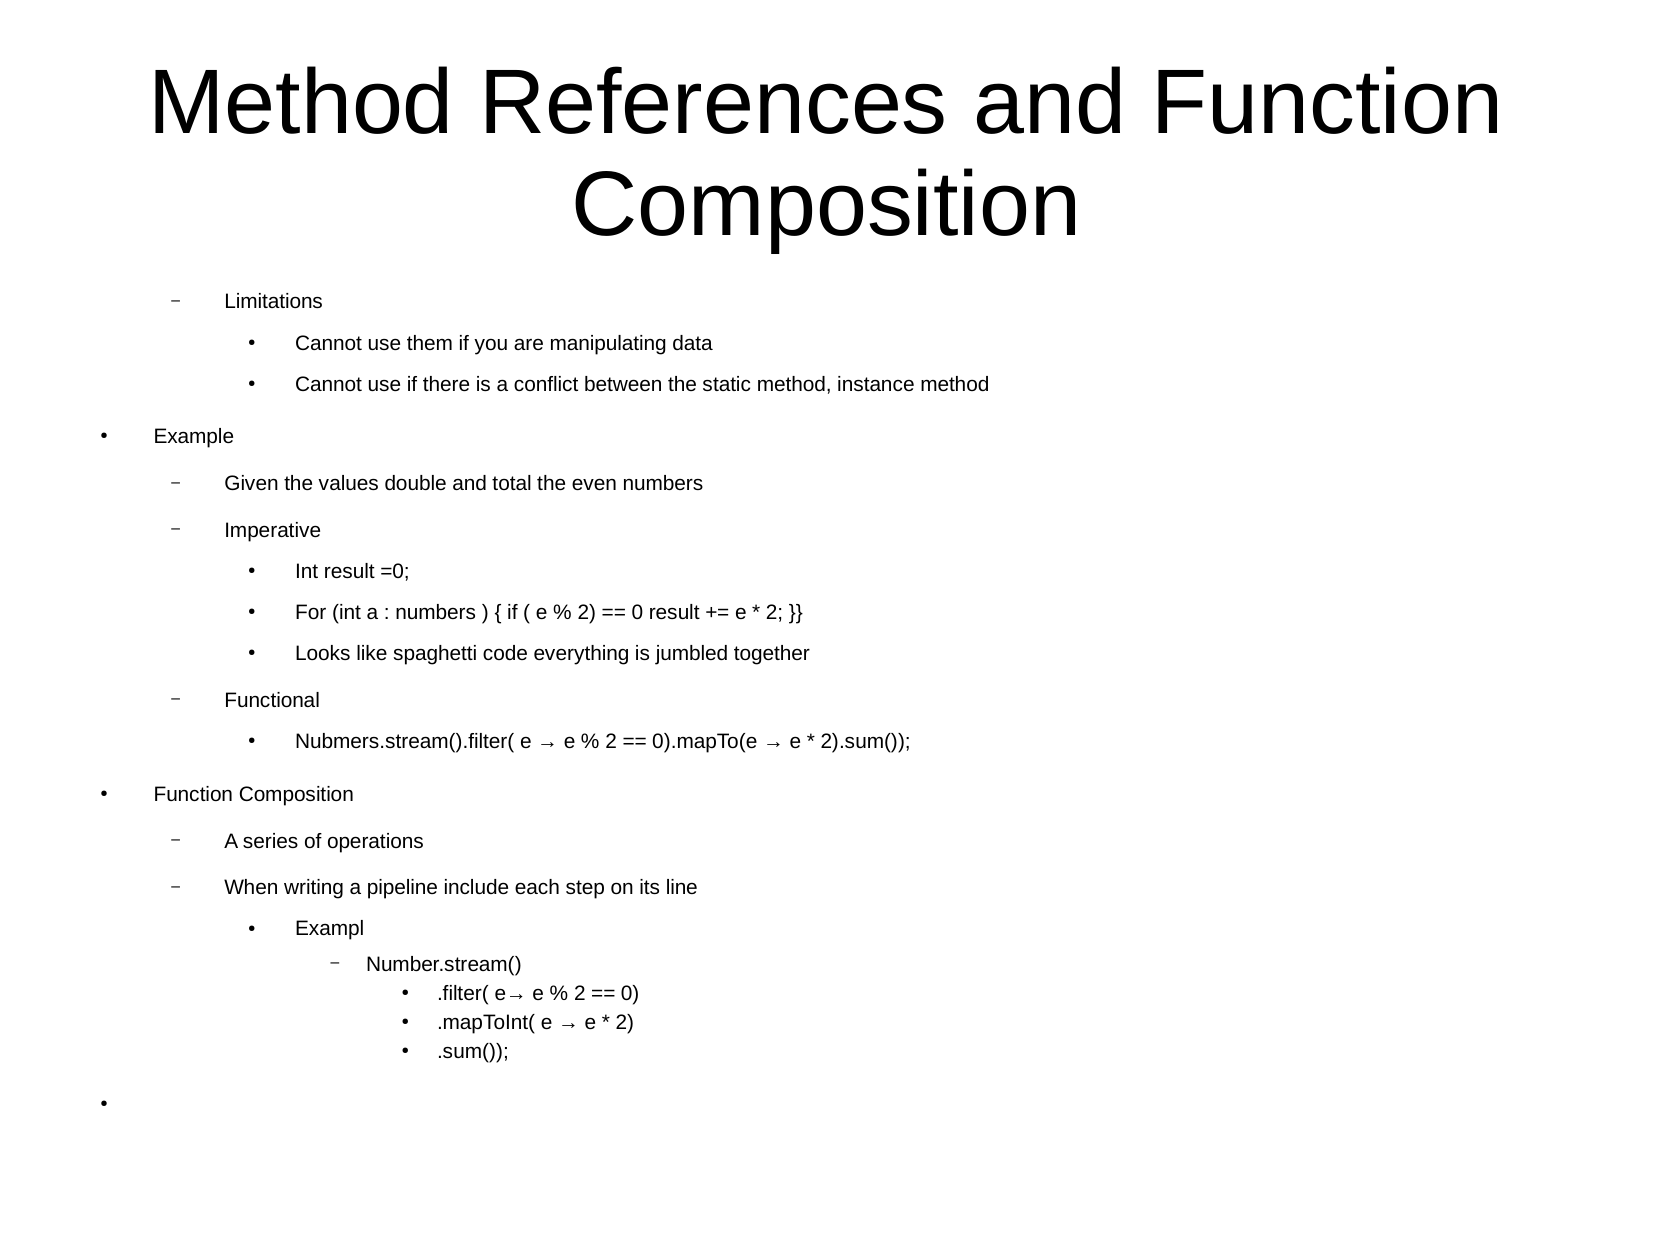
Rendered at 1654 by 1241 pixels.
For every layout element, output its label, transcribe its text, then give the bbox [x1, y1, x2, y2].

title Method References and Function Composition [82, 49, 1571, 257]
list Limitations Cannot use them if you are manipulating data Cannot use if there is a conflict between the static method, instance method Example Given the values double and total the even numbers Imperative Int result =0; For (int a : numbers ) { if ( e % 2) == 0 result += e * 2; }} Looks like spaghetti code everything is jumbled together Functional Nubmers.stream().filter( e → e % 2 == 0).mapTo(e → e * 2).sum()); Function Composition A series of operations When writing a pipeline include each step on its line Exampl Number.stream() .filter( e→ e % 2 == 0) .mapToInt( e → e * 2) .sum()); [82, 290, 1571, 1201]
